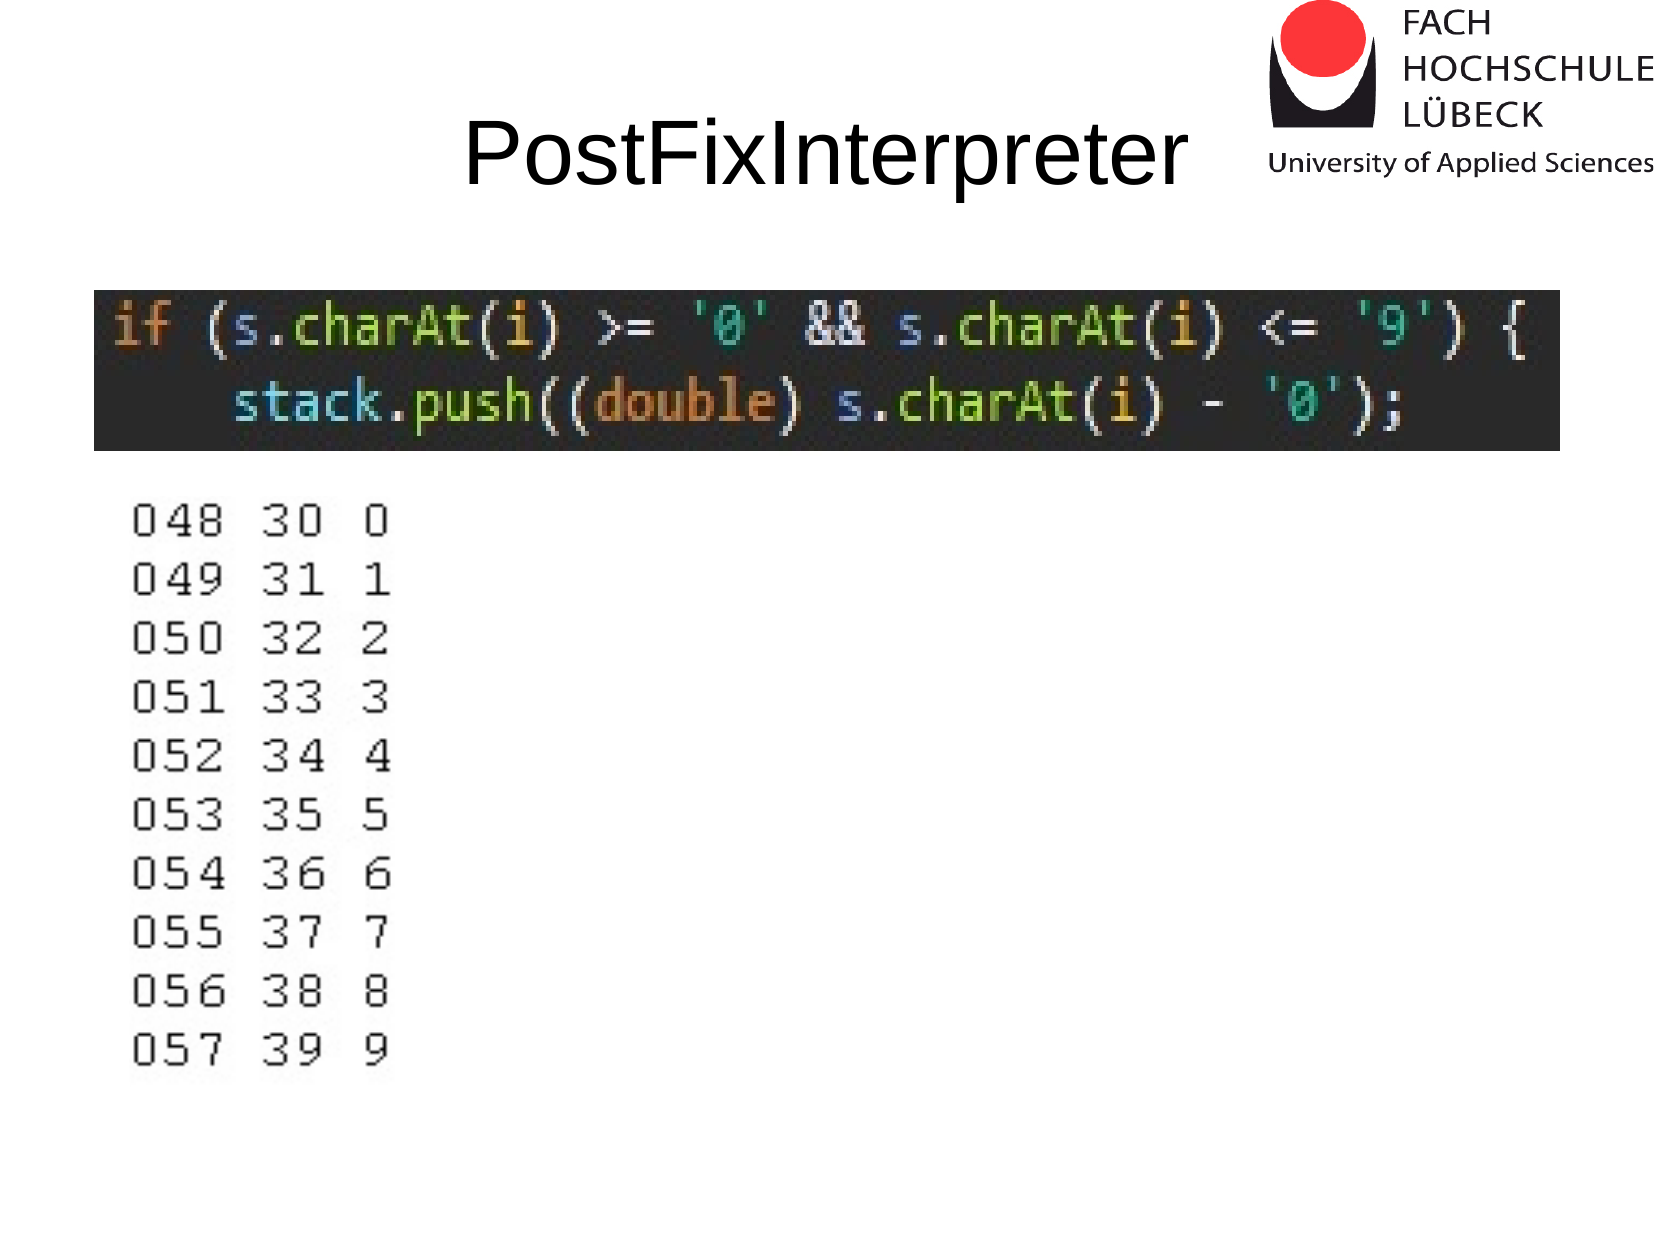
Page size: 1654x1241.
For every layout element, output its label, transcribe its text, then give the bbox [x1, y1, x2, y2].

title PostFixInterpreter [82, 49, 1571, 257]
picture [94, 290, 1560, 462]
picture [129, 496, 414, 1087]
picture [1269, 0, 1654, 178]
